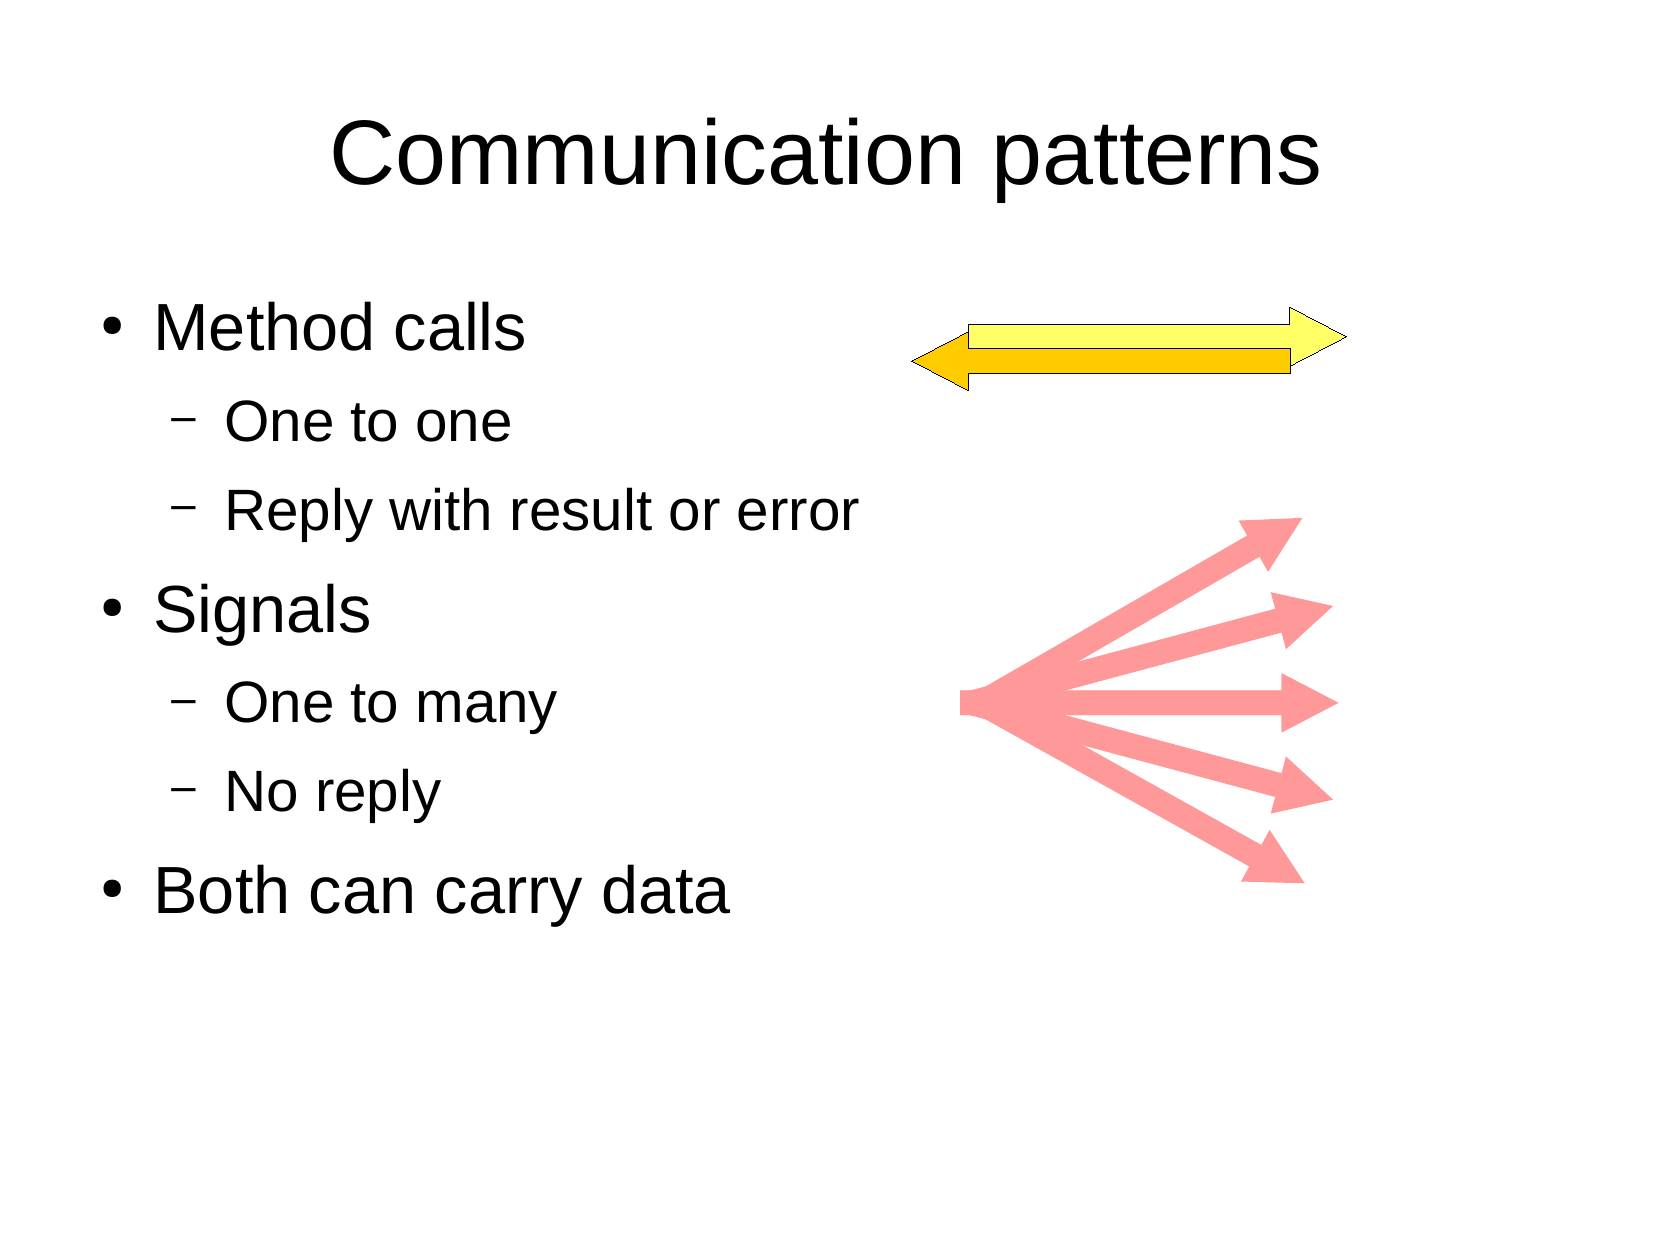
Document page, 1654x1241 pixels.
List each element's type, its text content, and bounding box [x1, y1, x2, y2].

text_box [960, 517, 1339, 884]
title Communication patterns [82, 49, 1571, 257]
list Method calls One to one Reply with result or error Signals One to many No reply Both can carry data [82, 290, 1571, 1010]
text_box [911, 307, 1347, 391]
